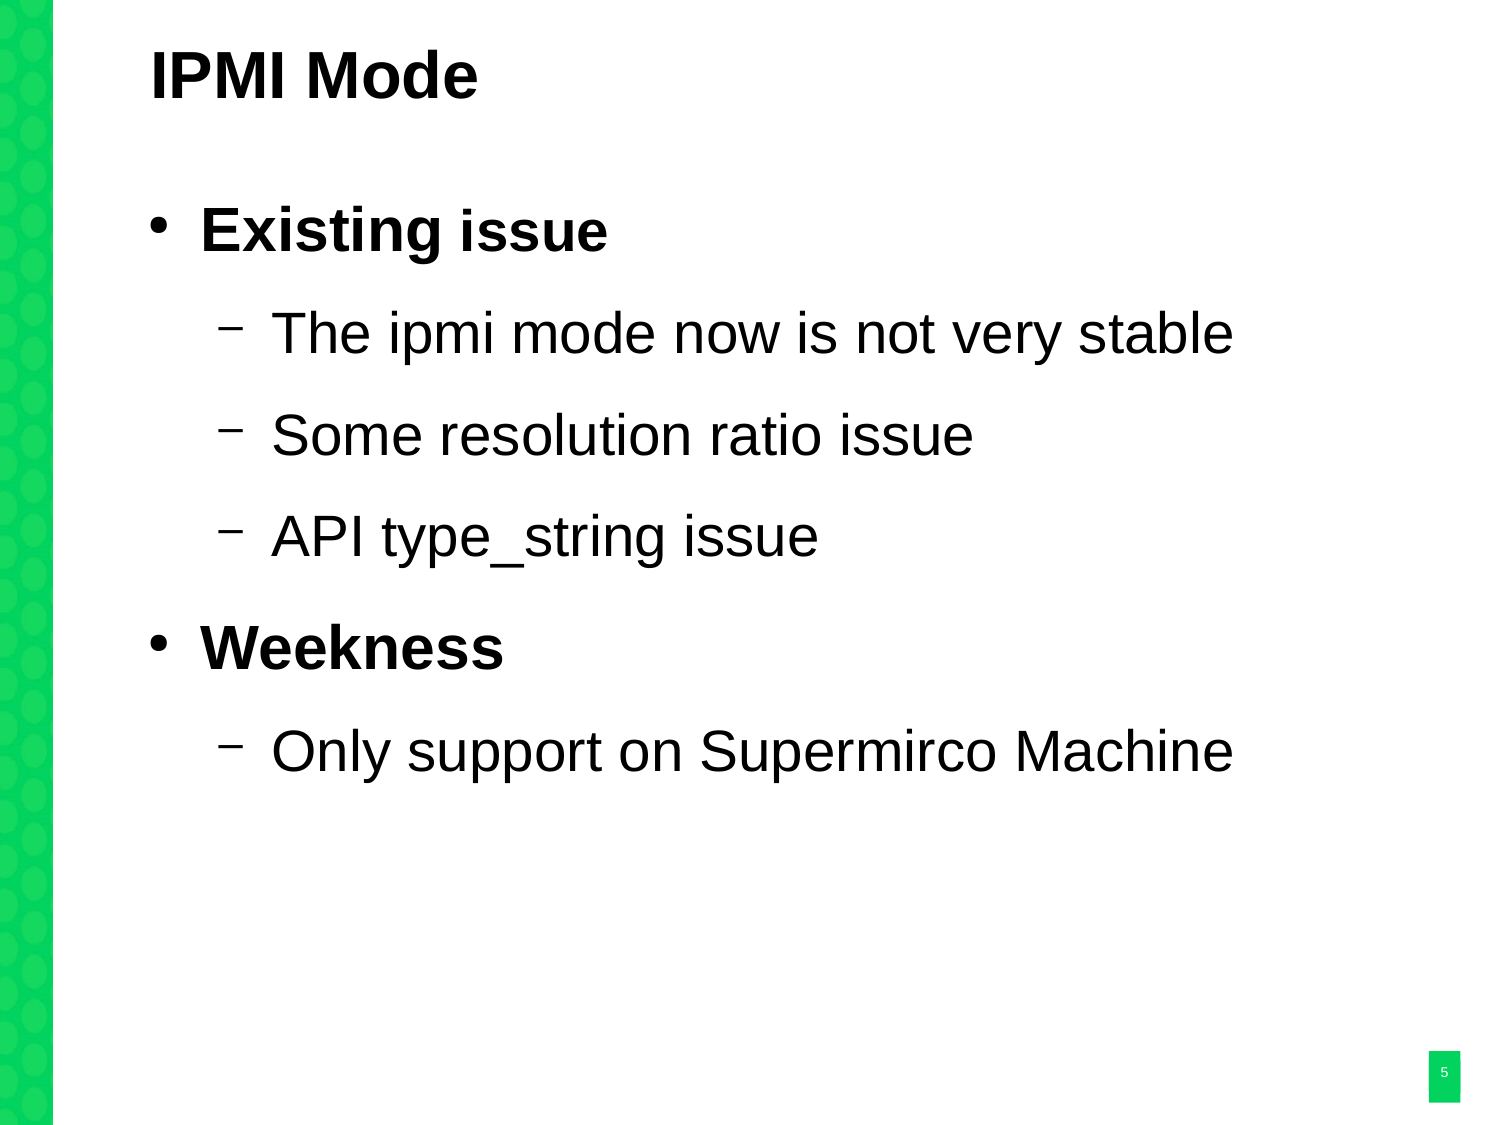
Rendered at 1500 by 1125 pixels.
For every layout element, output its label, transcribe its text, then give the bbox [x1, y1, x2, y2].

title IPMI Mode [150, 21, 1465, 130]
text_box <number> [1428, 1051, 1461, 1094]
list Existing issue The ipmi mode now is not very stable Some resolution ratio issue API type_string issue Weekness Only support on Supermirco Machine [129, 188, 1465, 1028]
picture [0, 0, 61, 1125]
